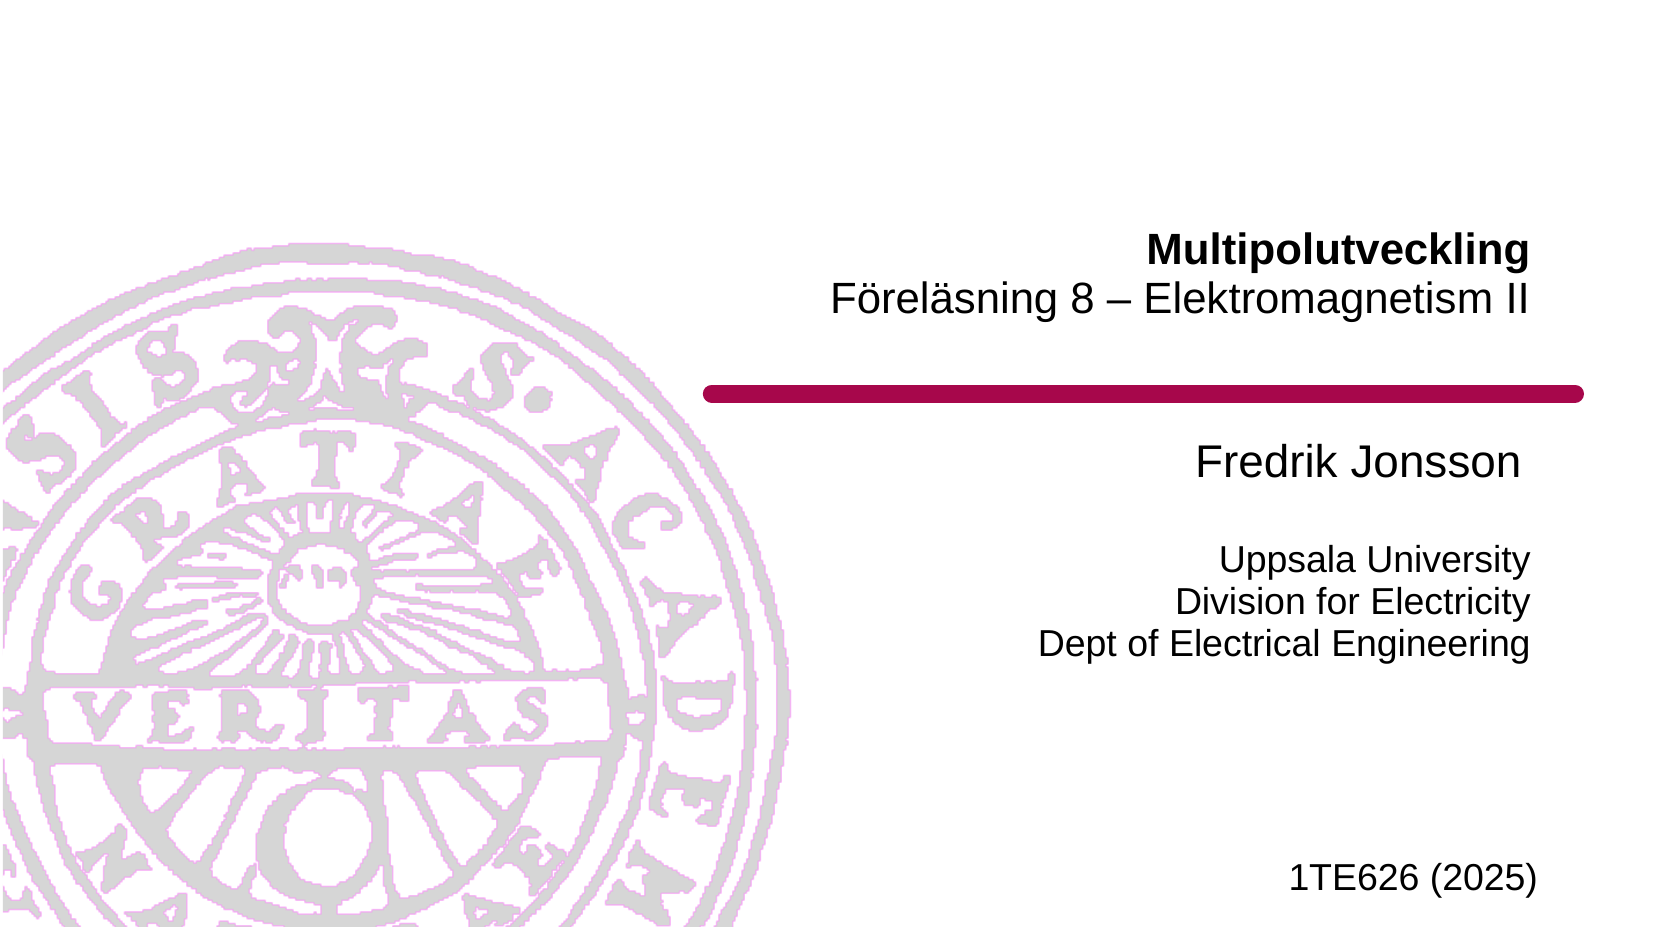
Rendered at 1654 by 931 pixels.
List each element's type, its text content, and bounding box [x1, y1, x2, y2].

text_box 1TE626 (2025) [1170, 849, 1553, 906]
text_box Uppsala University Division for Electricity Dept of Electrical Engineering [735, 531, 1546, 672]
text_box [812, 776, 1636, 927]
picture [2, 221, 812, 927]
text_box Fredrik Jonsson [812, 429, 1537, 496]
text_box Multipolutveckling Föreläsning 8 – Elektromagnetism II [735, 218, 1546, 380]
